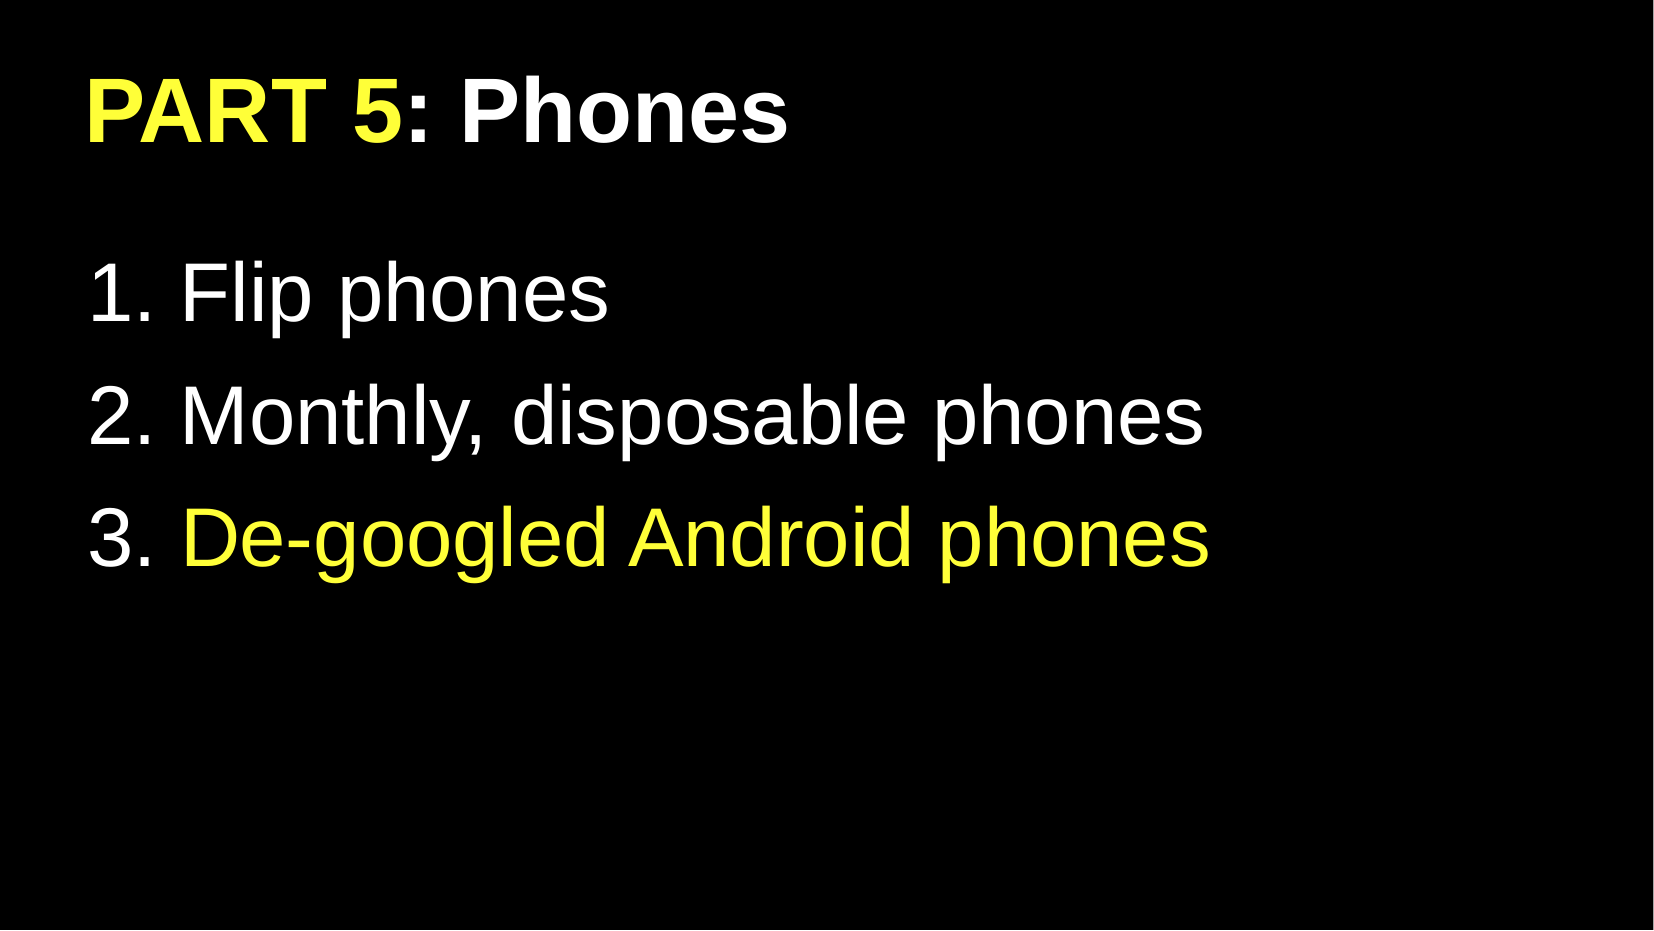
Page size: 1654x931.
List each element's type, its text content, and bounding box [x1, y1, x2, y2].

title PART 5: Phones [84, 56, 1561, 166]
list 1. Flip phones 2. Monthly, disposable phones 3. De-googled Android phones [87, 124, 1573, 901]
